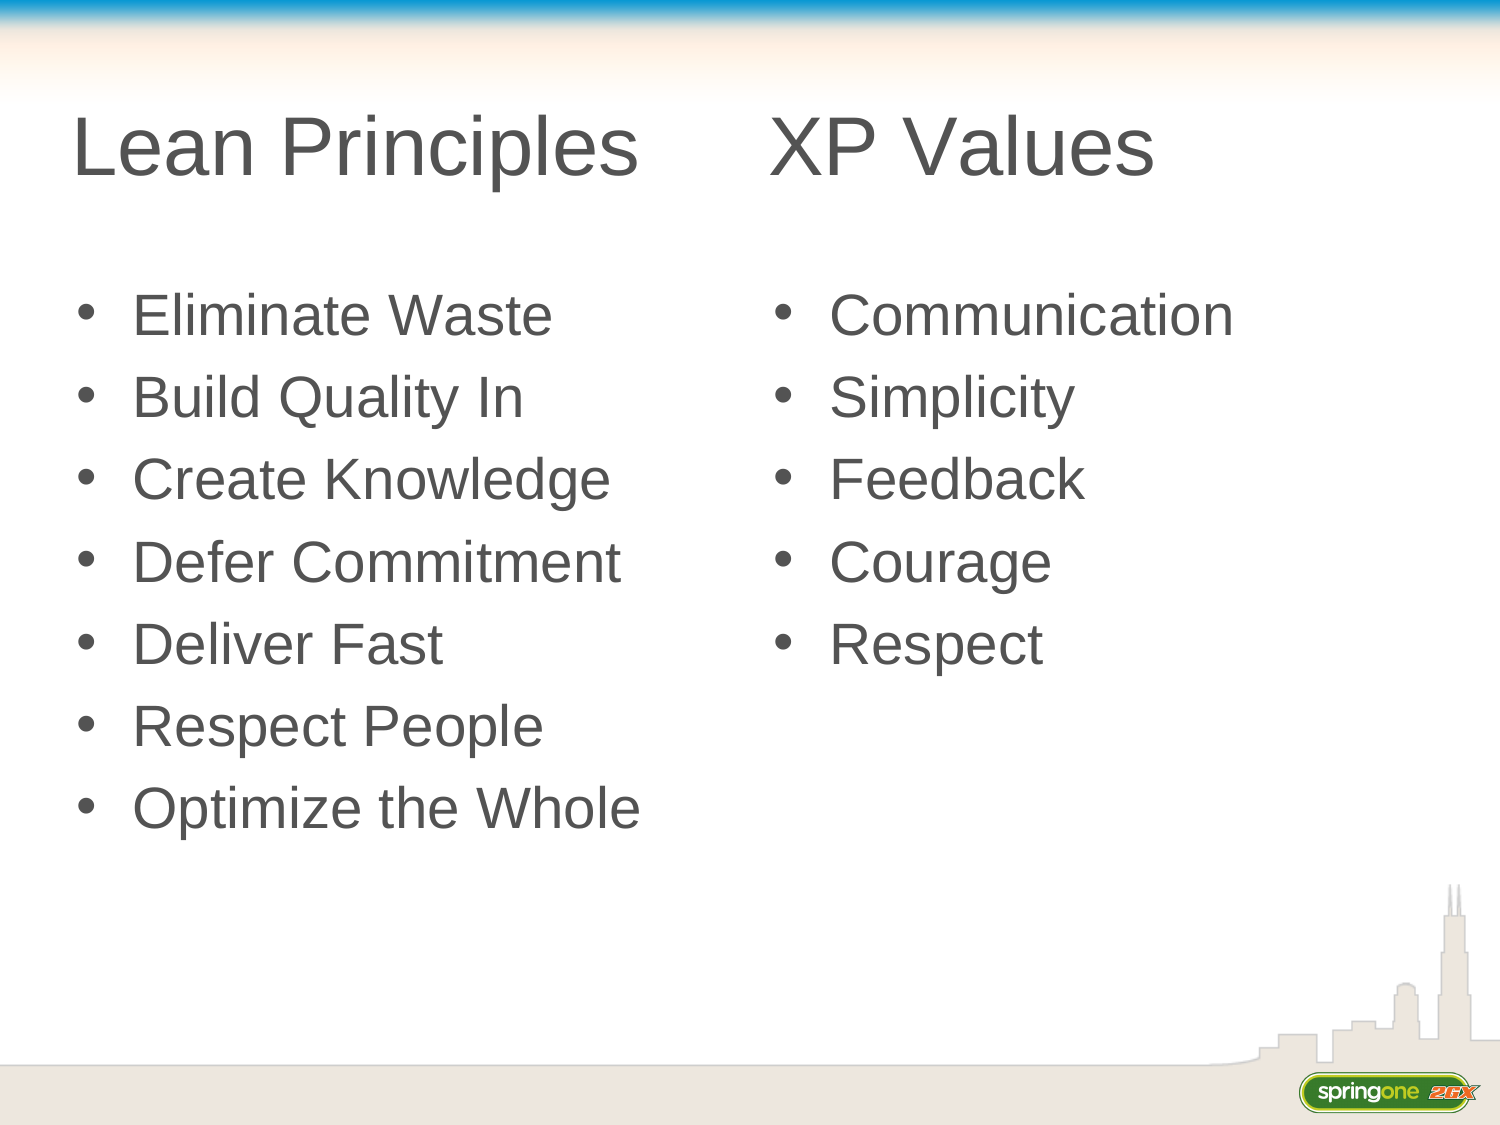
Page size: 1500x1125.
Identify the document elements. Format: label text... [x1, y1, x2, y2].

list Communication Simplicity Feedback Courage Respect [758, 269, 1500, 856]
list Eliminate Waste Build Quality In Create Knowledge Defer Commitment Deliver Fast Respect People Optimize the Whole [61, 269, 758, 856]
title Lean Principles [56, 52, 676, 231]
title XP Values [753, 52, 1372, 231]
picture [0, 3, 1500, 1125]
